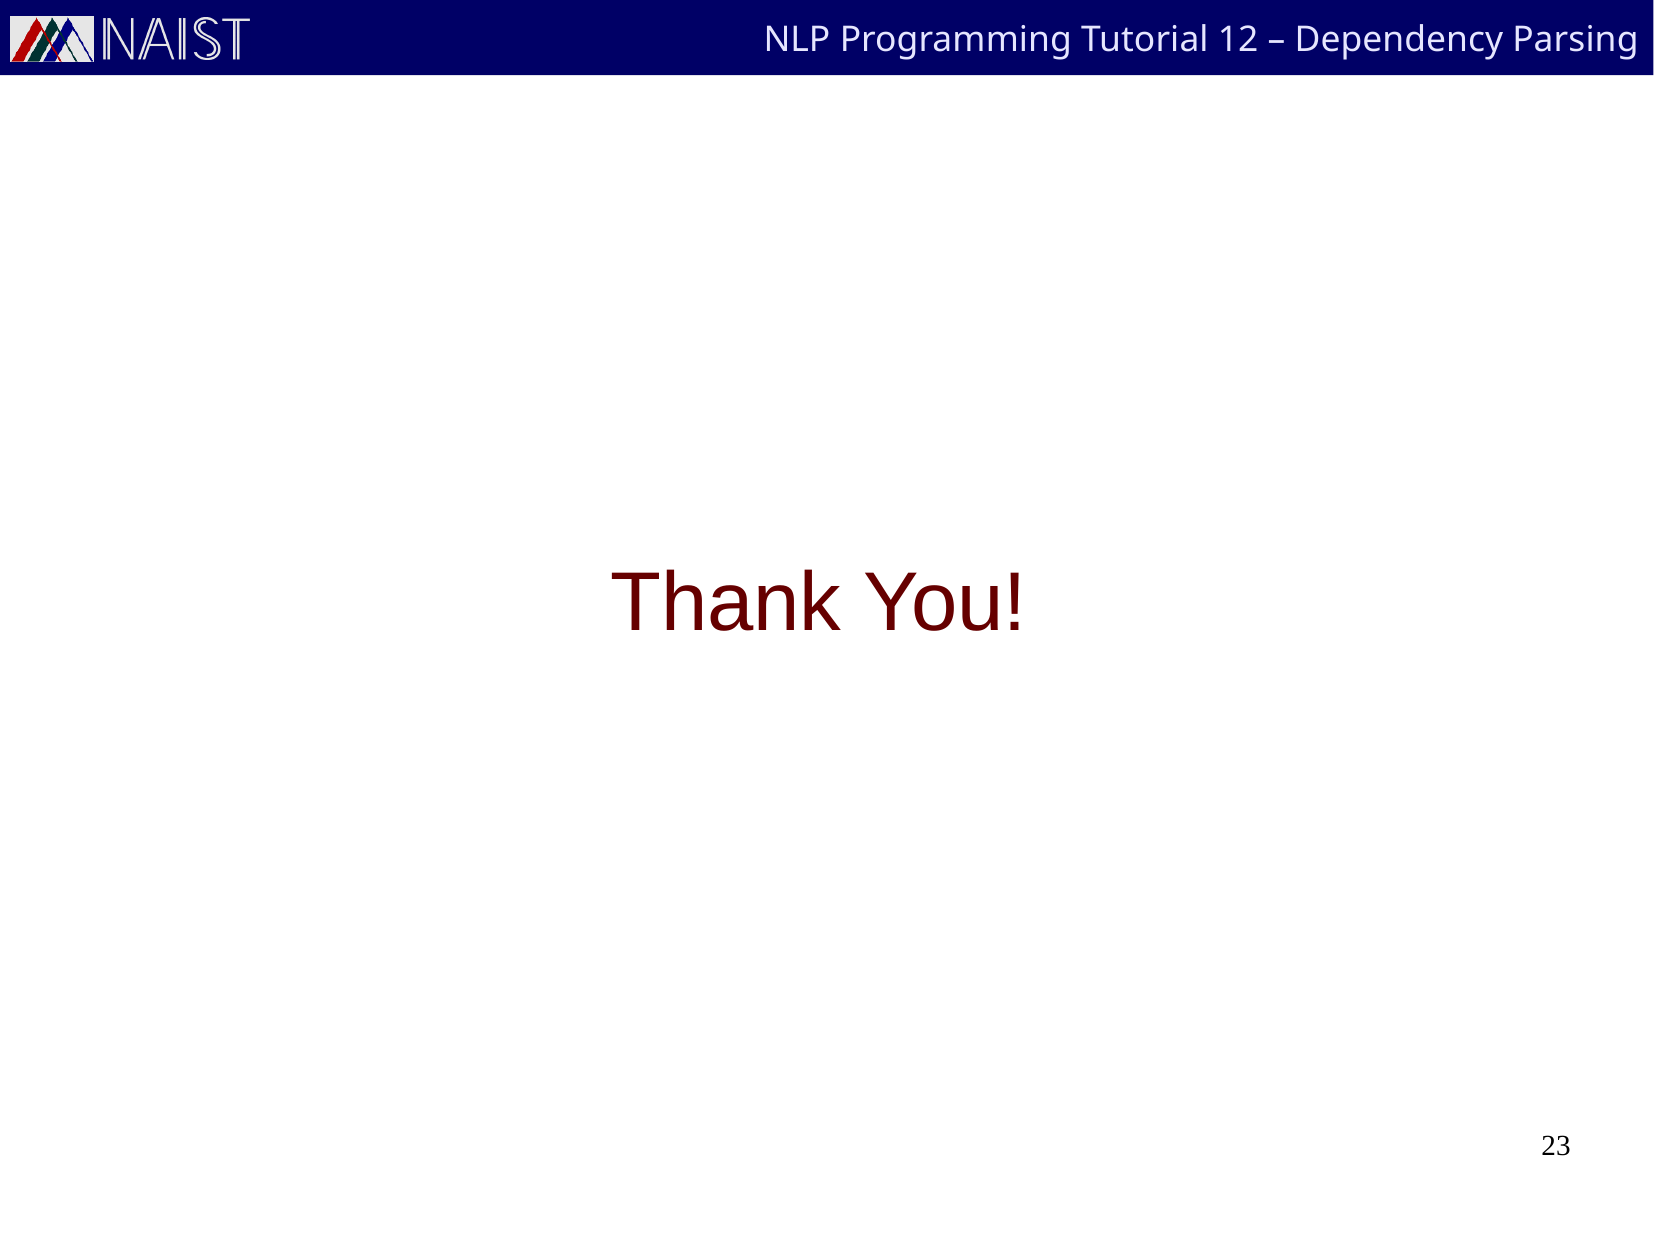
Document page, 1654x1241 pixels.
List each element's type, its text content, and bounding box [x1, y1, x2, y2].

title Thank You! [75, 506, 1564, 698]
picture [102, 17, 251, 60]
picture [10, 16, 94, 62]
